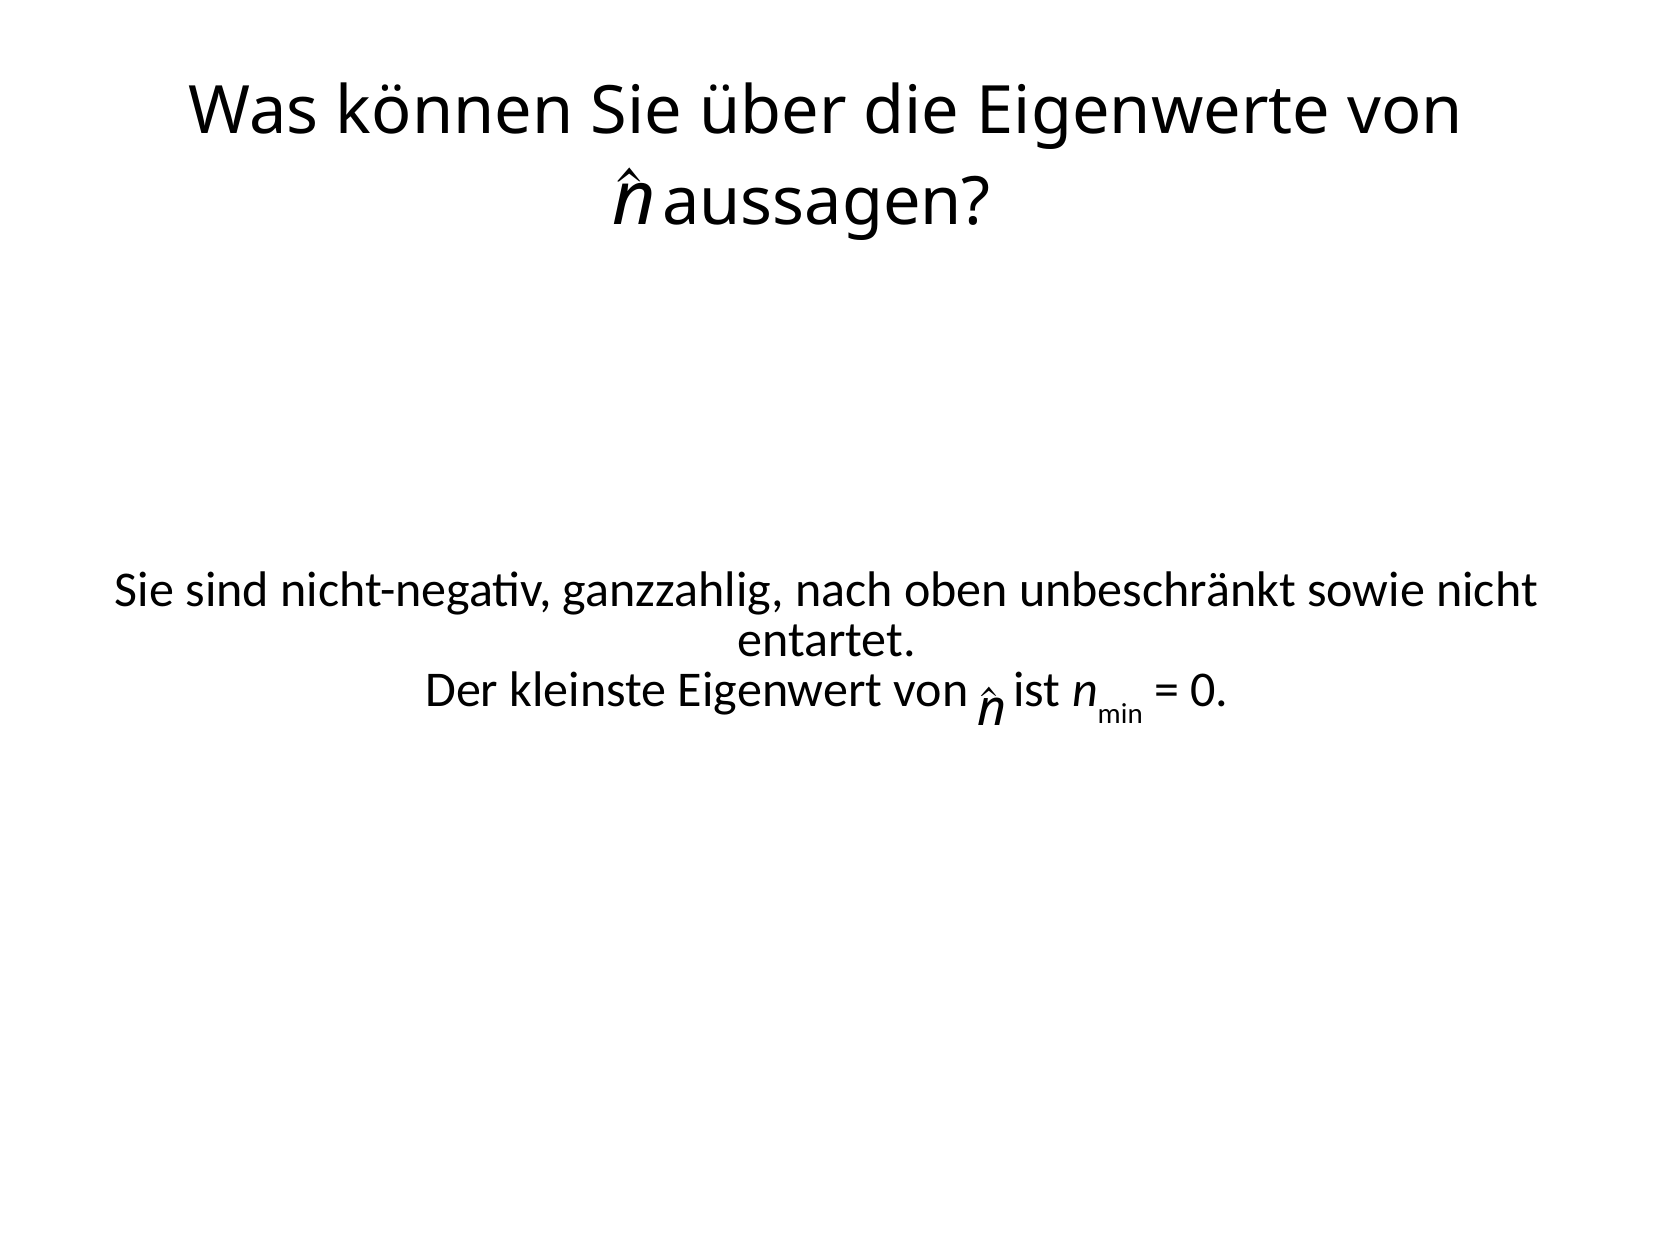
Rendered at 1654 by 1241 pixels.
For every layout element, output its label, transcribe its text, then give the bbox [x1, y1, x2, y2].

subtitle Sie sind nicht-negativ, ganzzahlig, nach oben unbeschränkt sowie nicht entartet. Der kleinste Eigenwert von ist nmin = 0. [82, 290, 1571, 1010]
chart [969, 678, 1009, 740]
title Was können Sie über die Eigenwerte von aussagen? [82, 49, 1571, 257]
chart [600, 154, 659, 247]
